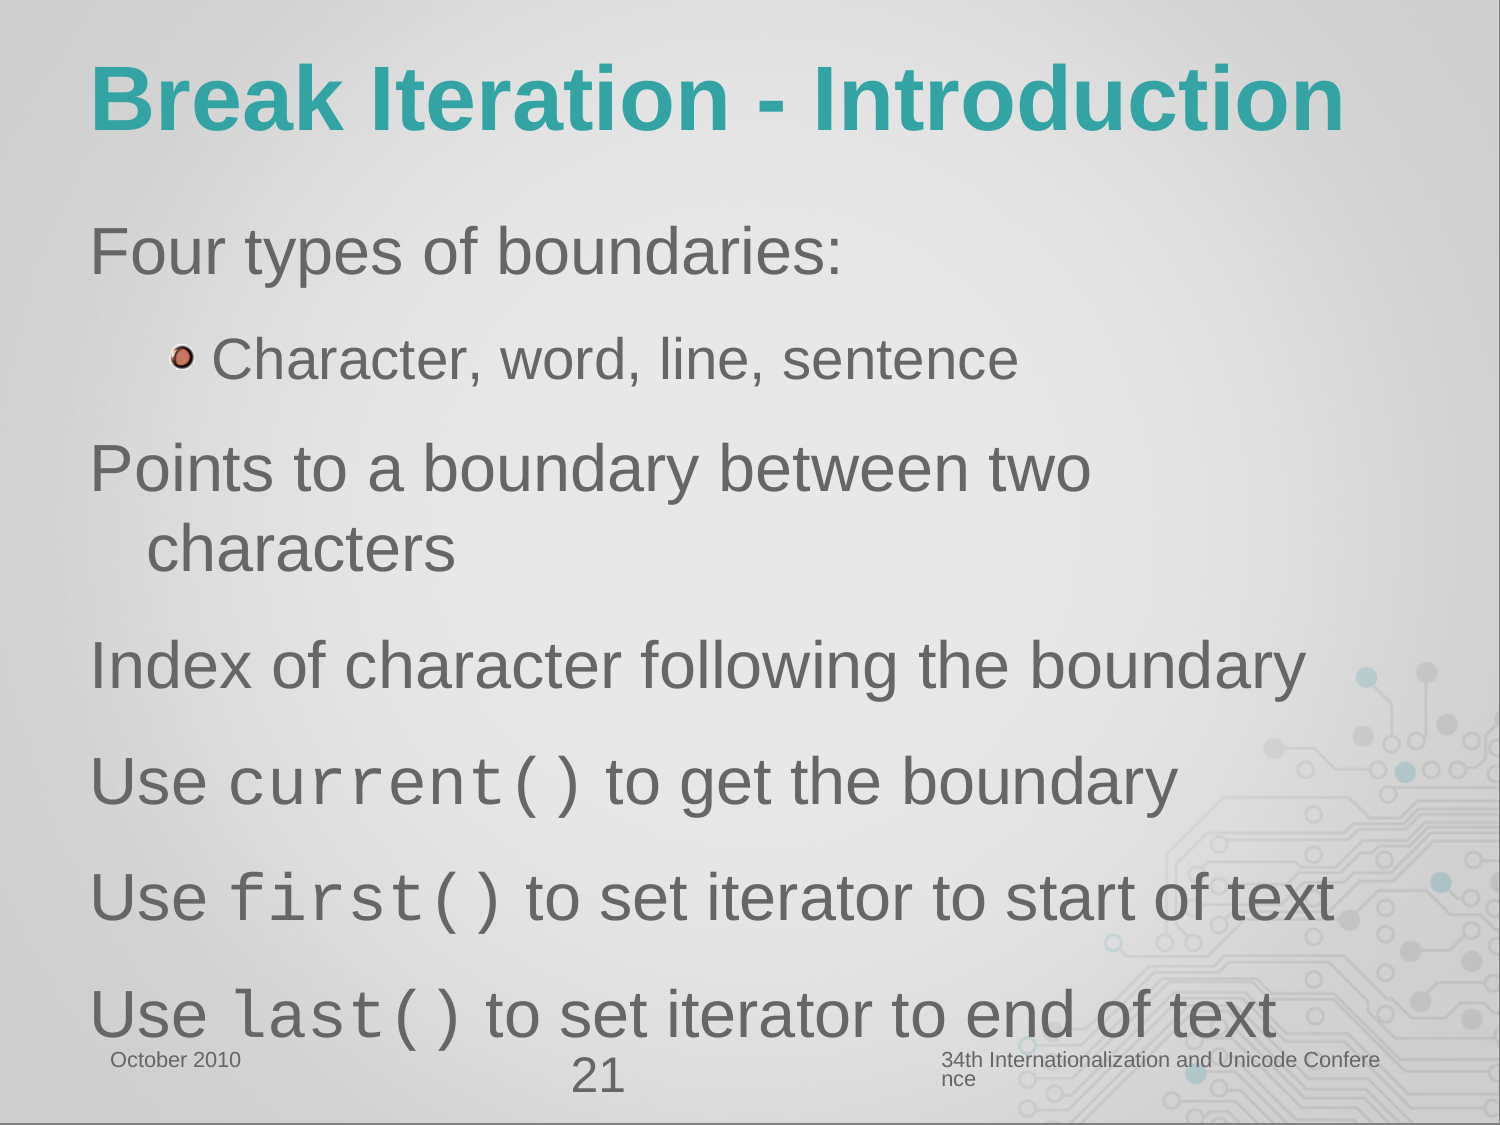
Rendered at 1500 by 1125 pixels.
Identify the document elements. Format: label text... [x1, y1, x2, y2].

list Four types of boundaries: Character, word, line, sentence Points to a boundary between two characters Index of character following the boundary Use current() to get the boundary Use first() to set iterator to start of text Use last() to set iterator to end of text [75, 200, 1426, 1059]
title Break Iteration - Introduction [75, 31, 1426, 157]
picture [0, 0, 1499, 1123]
